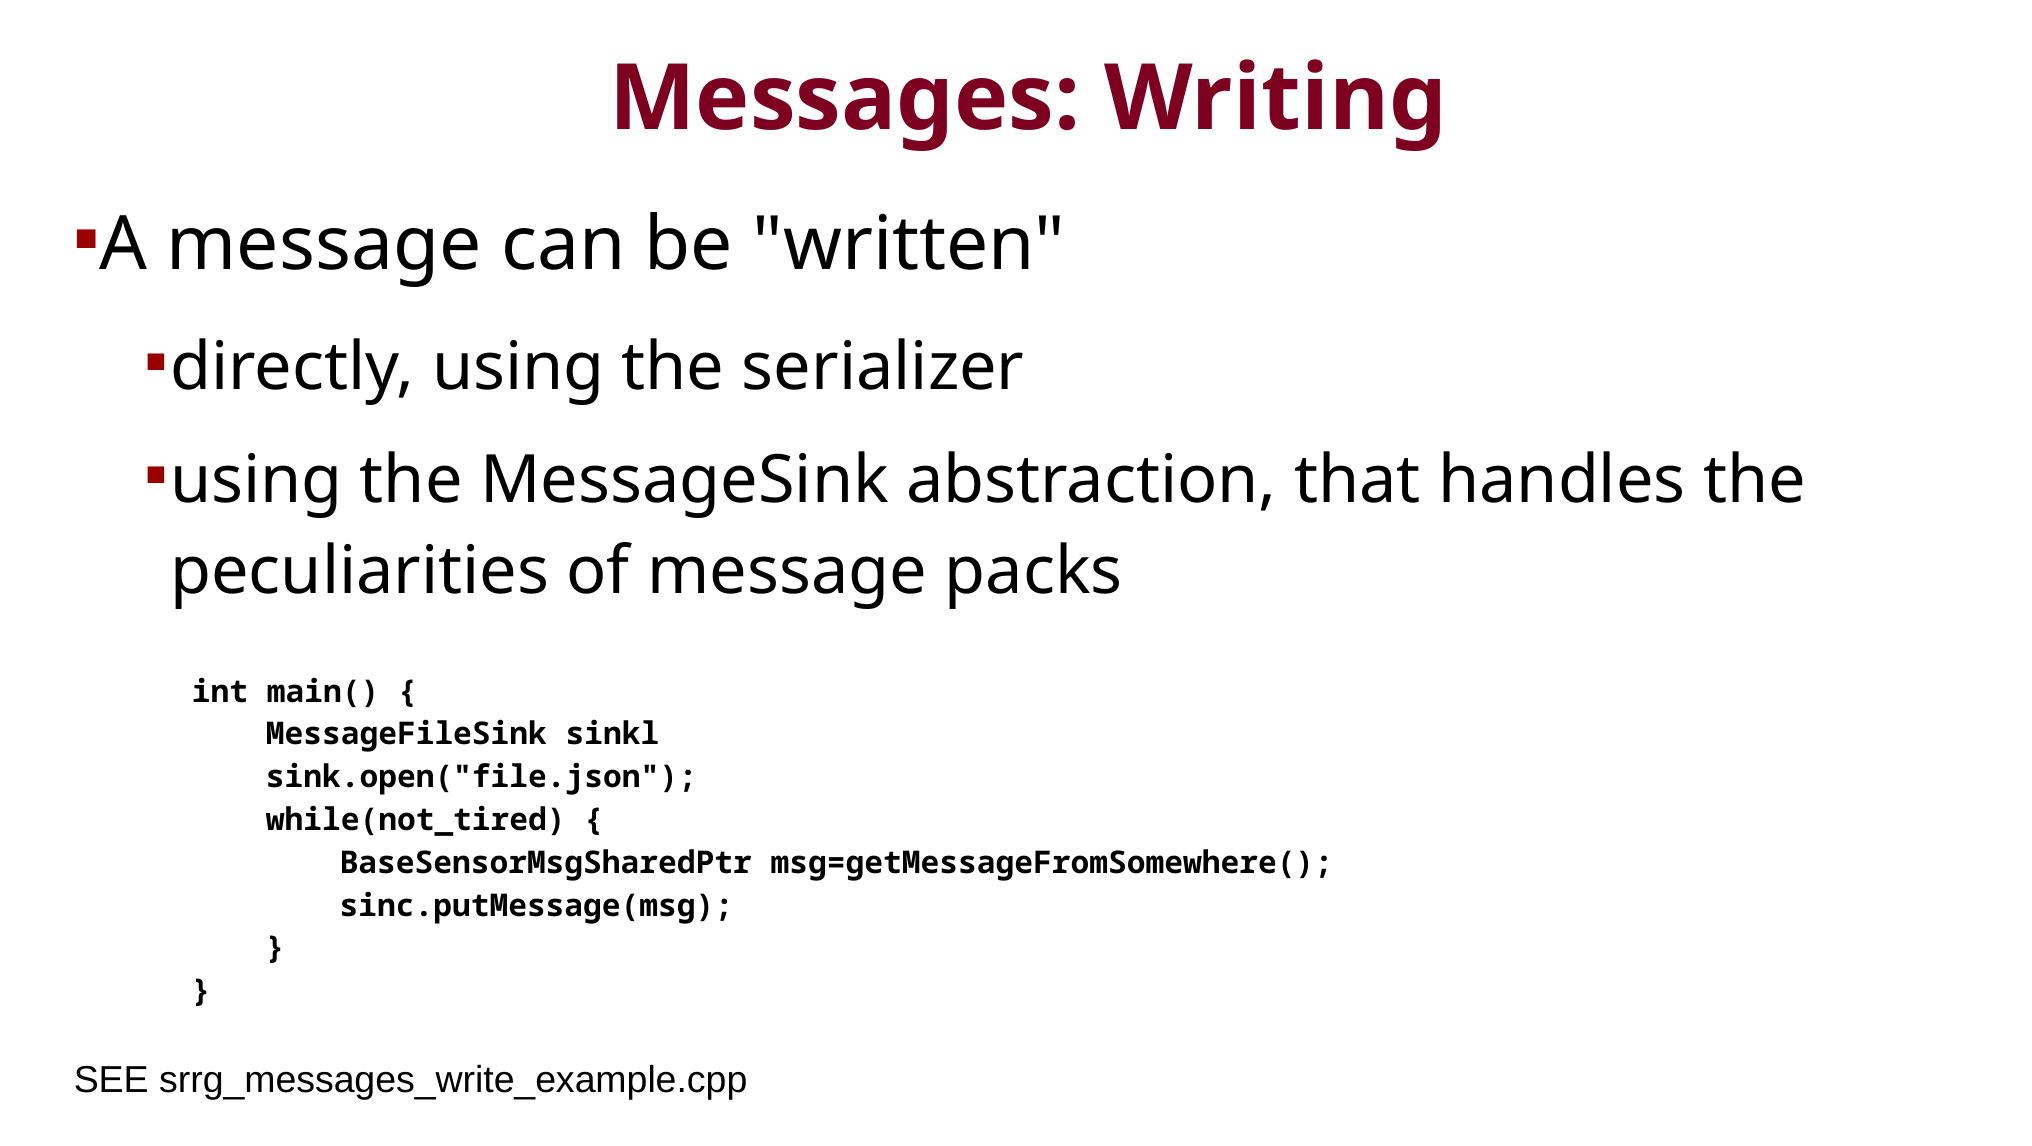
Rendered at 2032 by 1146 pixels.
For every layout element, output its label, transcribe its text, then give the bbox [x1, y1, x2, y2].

title Messages: Writing [37, 10, 2020, 178]
text_box SEE srrg_messages_write_example.cpp [59, 1051, 910, 1111]
text_box int main() { MessageFileSink sinkl sink.open("file.json"); while(not_tired) { BaseSensorMsgSharedPtr msg=getMessageFromSomewhere(); sinc.putMessage(msg); } } [177, 661, 1961, 993]
list A message can be "written" directly, using the serializer using the MessageSink abstraction, that handles the peculiarities of message packs [59, 188, 1985, 1111]
